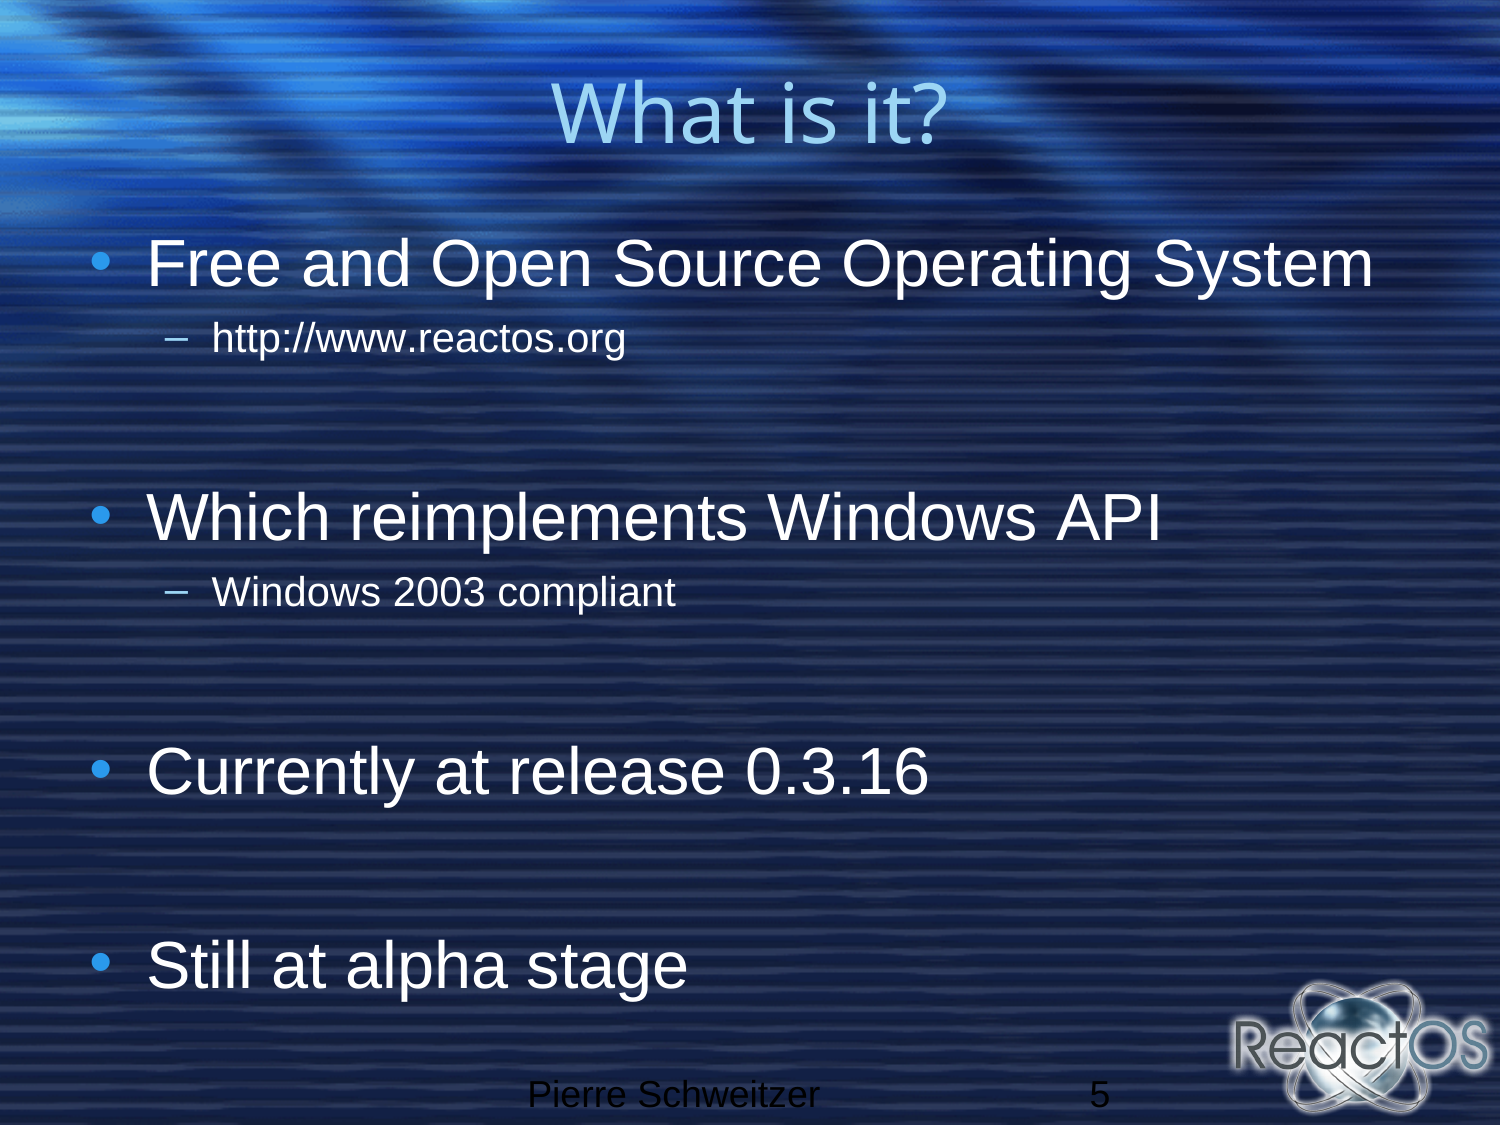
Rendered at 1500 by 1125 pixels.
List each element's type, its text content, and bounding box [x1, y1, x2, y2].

title What is it? [75, 45, 1426, 176]
picture [0, 0, 1500, 1125]
list Free and Open Source Operating System http://www.reactos.org Which reimplements Windows API Windows 2003 compliant Currently at release 0.3.16 Still at alpha stage [75, 212, 1426, 1125]
